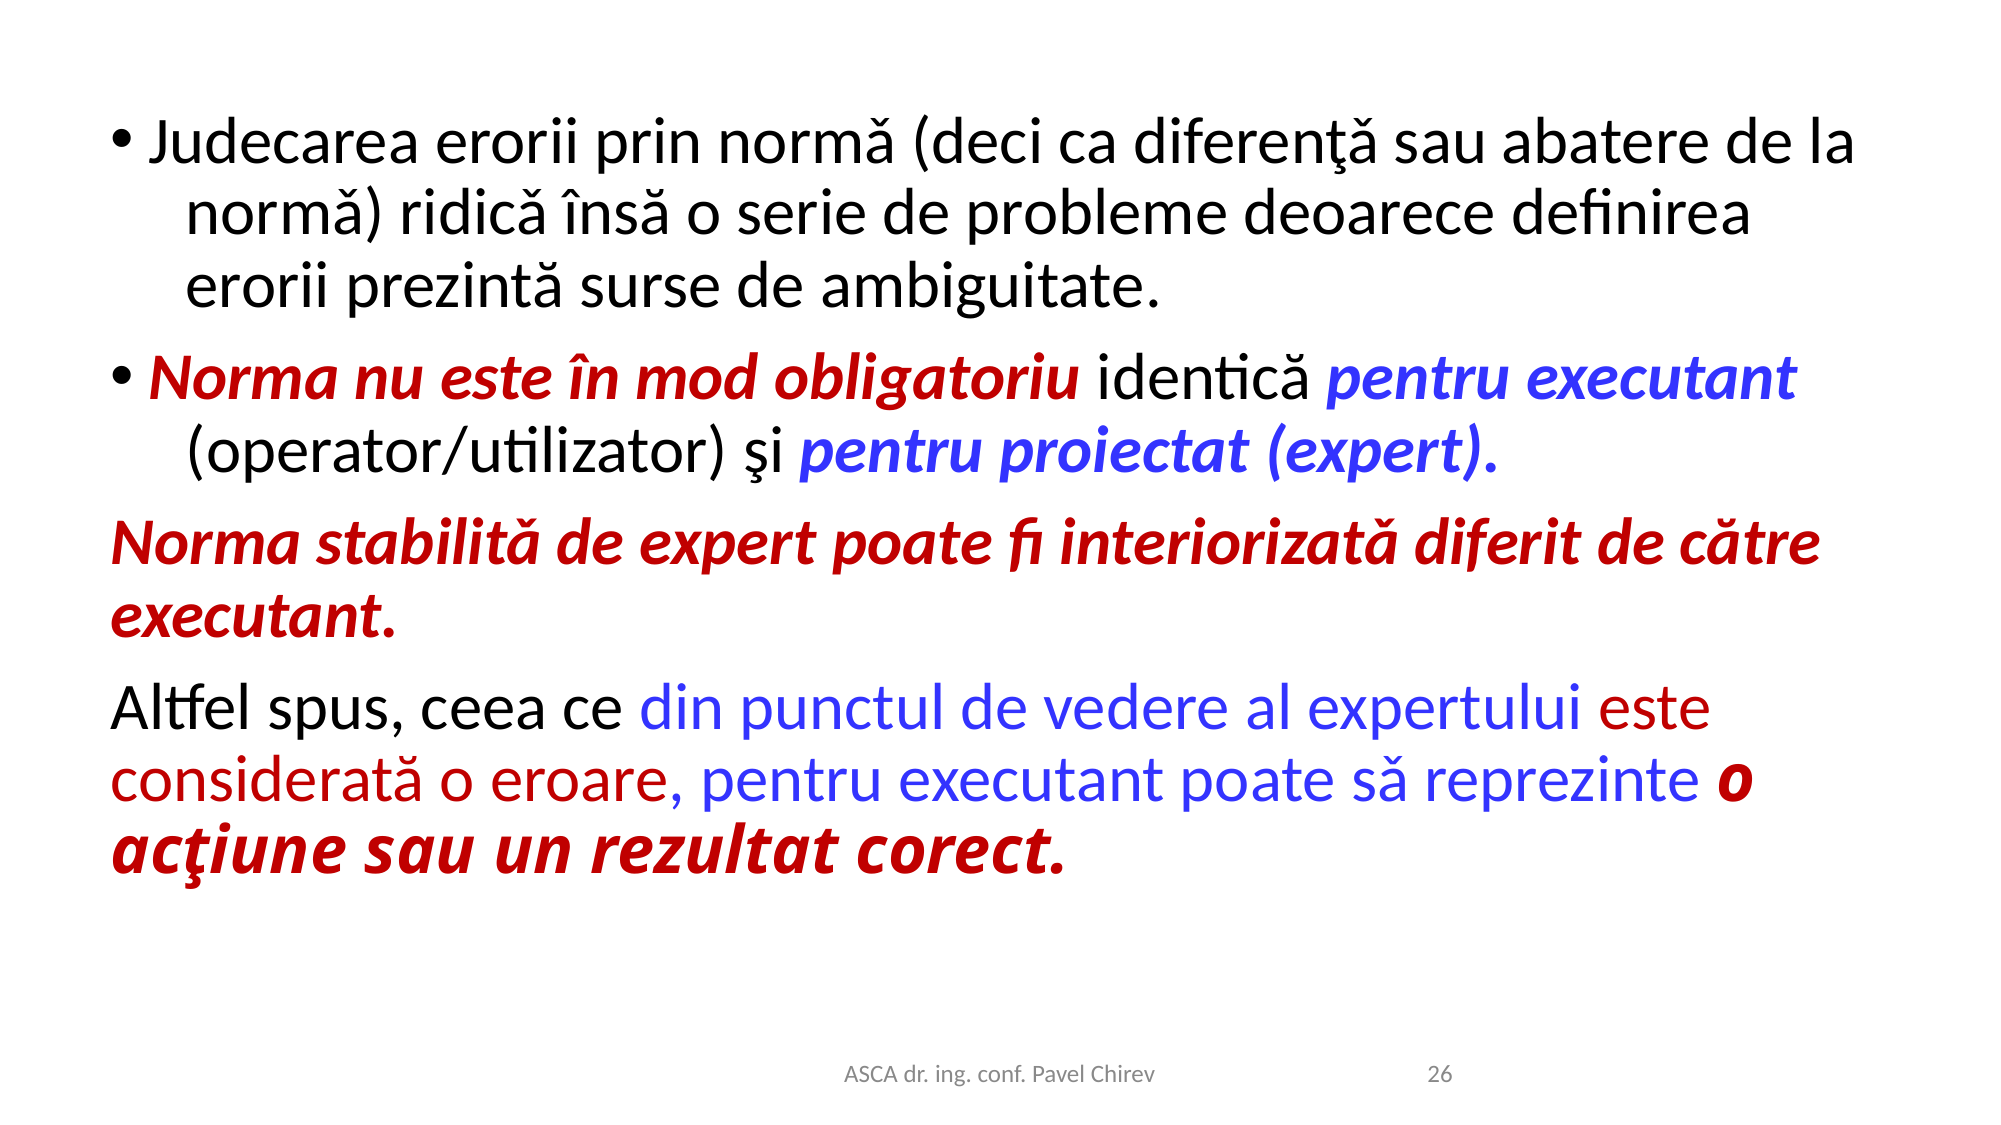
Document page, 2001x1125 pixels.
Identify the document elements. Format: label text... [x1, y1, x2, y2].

text_box ASCA dr. ing. conf. Pavel Chirev [662, 1042, 1338, 1103]
text_box [1412, 1042, 1863, 1103]
list Judecarea erorii prin normǎ (deci ca diferenţǎ sau abatere de la normǎ) ridicǎ însă o serie de probleme deoarece definirea erorii prezintă surse de ambiguitate. Norma nu este în mod obligatoriu identică pentru executant (operator/utilizator) şi pentru proiectat (expert). Norma stabilitǎ de expert poate fi interiorizatǎ diferit de către executant. Altfel spus, ceea ce din punctul de vedere al expertului este considerată o eroare, pentru executant poate sǎ reprezinte o acţiune sau un rezultat corect. [95, 97, 1919, 1014]
